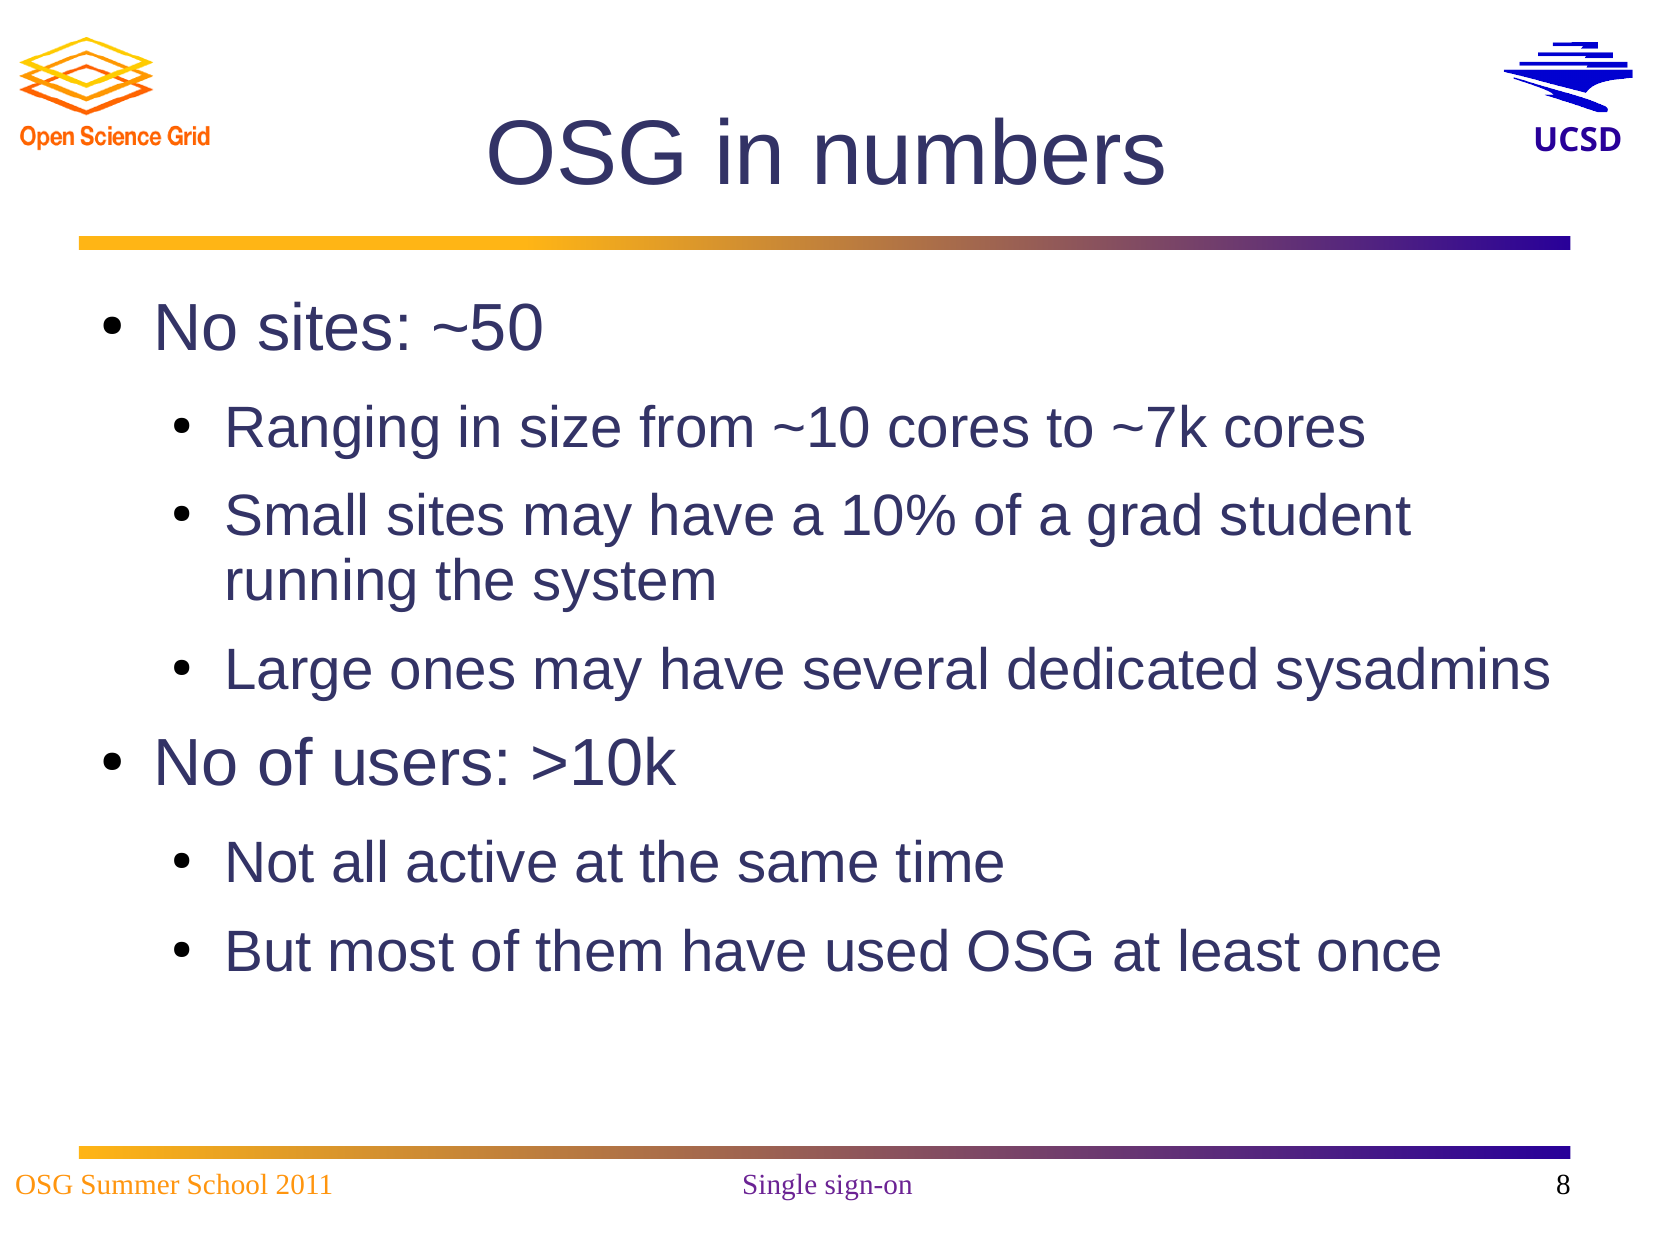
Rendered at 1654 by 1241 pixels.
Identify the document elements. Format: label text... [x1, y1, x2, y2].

title OSG in numbers [82, 49, 1571, 257]
list No sites: ~50 Ranging in size from ~10 cores to ~7k cores Small sites may have a 10% of a grad student running the system Large ones may have several dedicated sysadmins No of users: >10k Not all active at the same time But most of them have used OSG at least once [82, 290, 1571, 1109]
picture [0, 14, 229, 167]
picture [1495, 42, 1637, 118]
